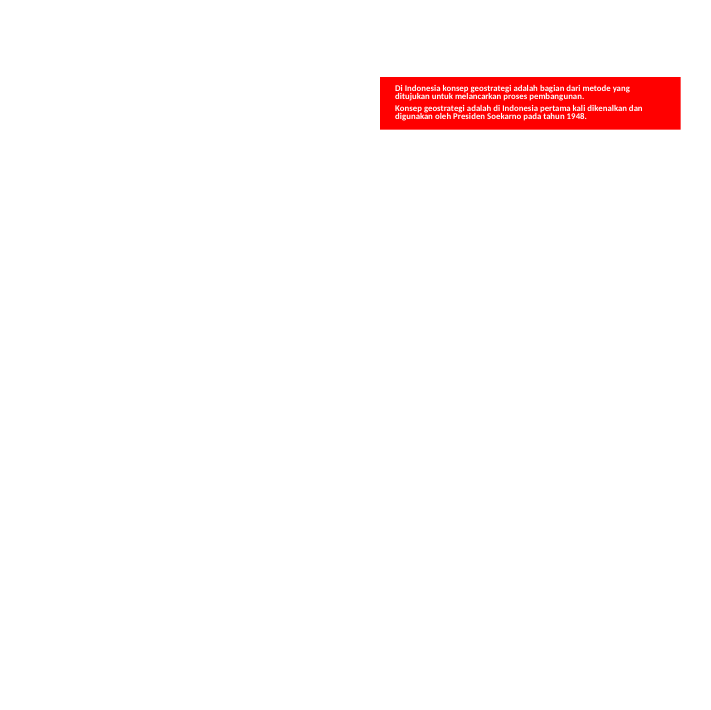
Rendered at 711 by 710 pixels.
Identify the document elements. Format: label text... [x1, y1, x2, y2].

list Di Indonesia konsep geostrategi adalah bagian dari metode yang ditujukan untuk melancarkan proses pembangunan. Konsep geostrategi adalah di Indonesia pertama kali dikenalkan dan digunakan oleh Presiden Soekarno pada tahun 1948. [0, 0, 711, 710]
